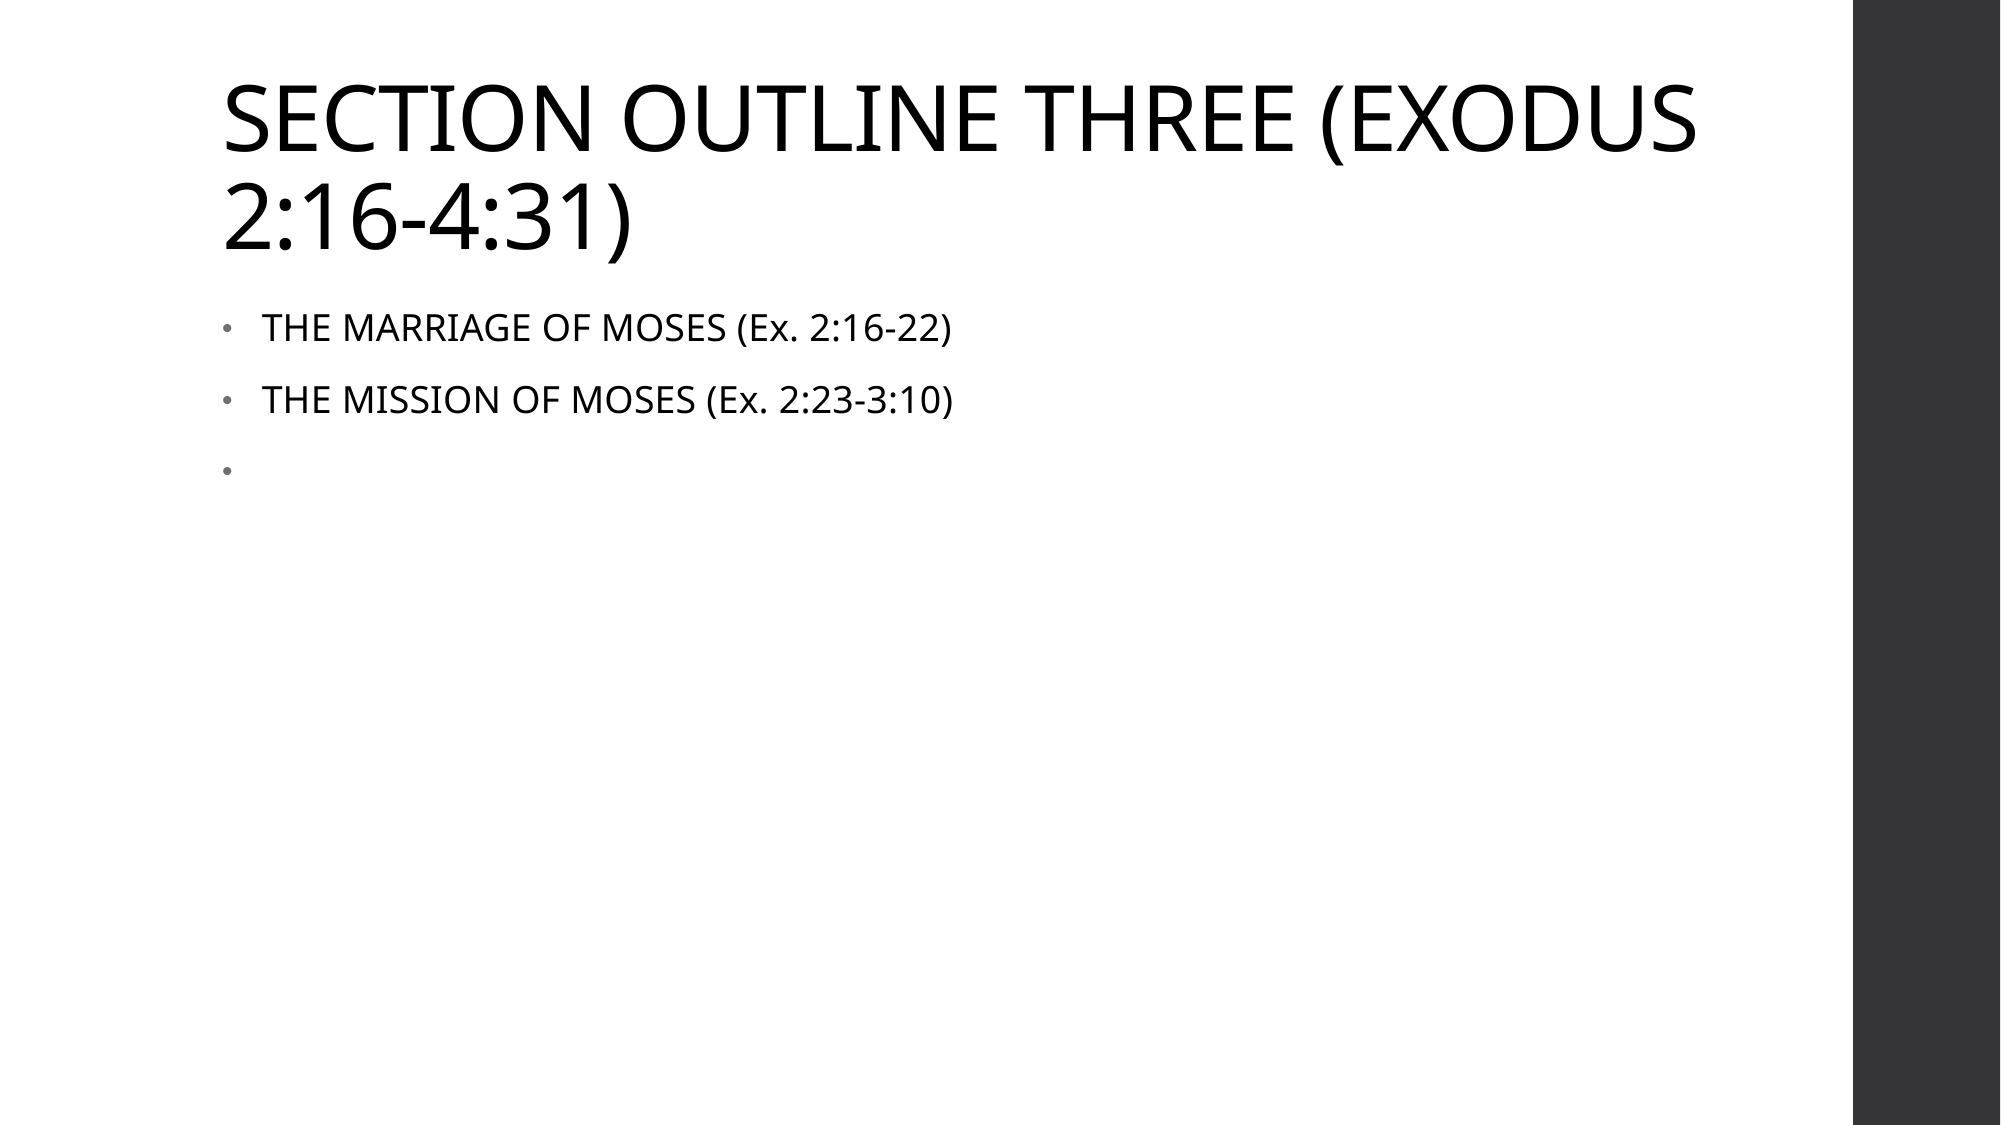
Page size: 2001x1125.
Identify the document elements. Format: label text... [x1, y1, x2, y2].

list THE MARRIAGE OF MOSES (Ex. 2:16-22) THE MISSION OF MOSES (Ex. 2:23-3:10) [206, 299, 1617, 1014]
title SECTION OUTLINE THREE (EXODUS 2:16-4:31) [206, 60, 1797, 278]
